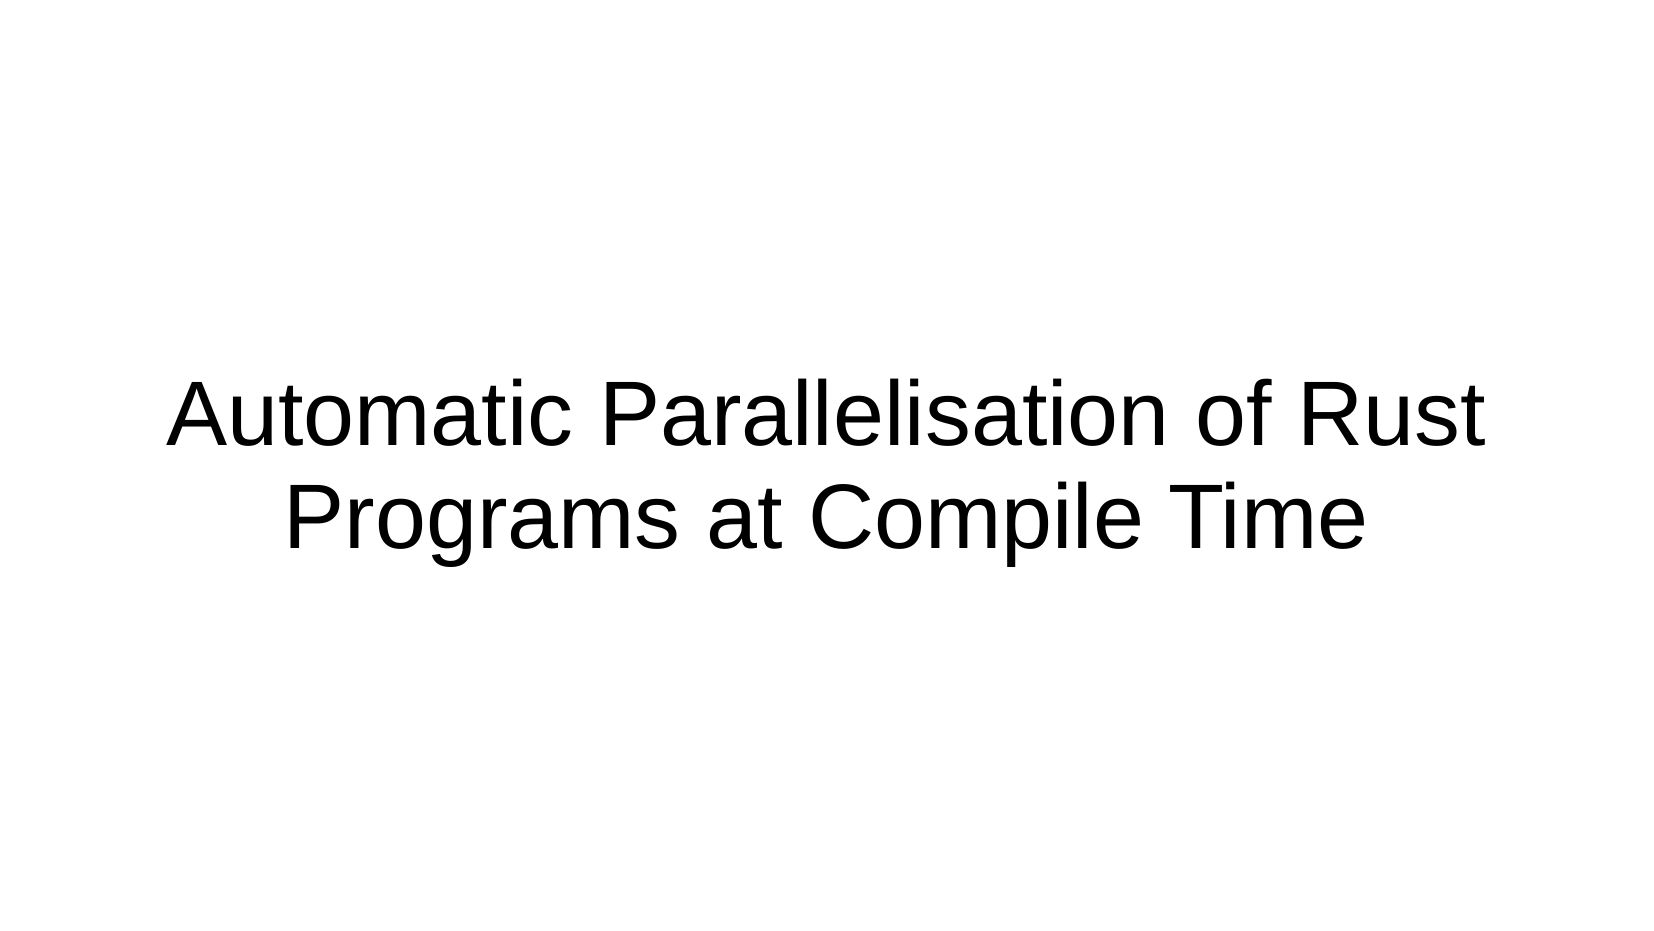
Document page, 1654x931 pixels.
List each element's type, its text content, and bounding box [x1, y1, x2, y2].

title Automatic Parallelisation of Rust Programs at Compile Time [82, 362, 1571, 568]
